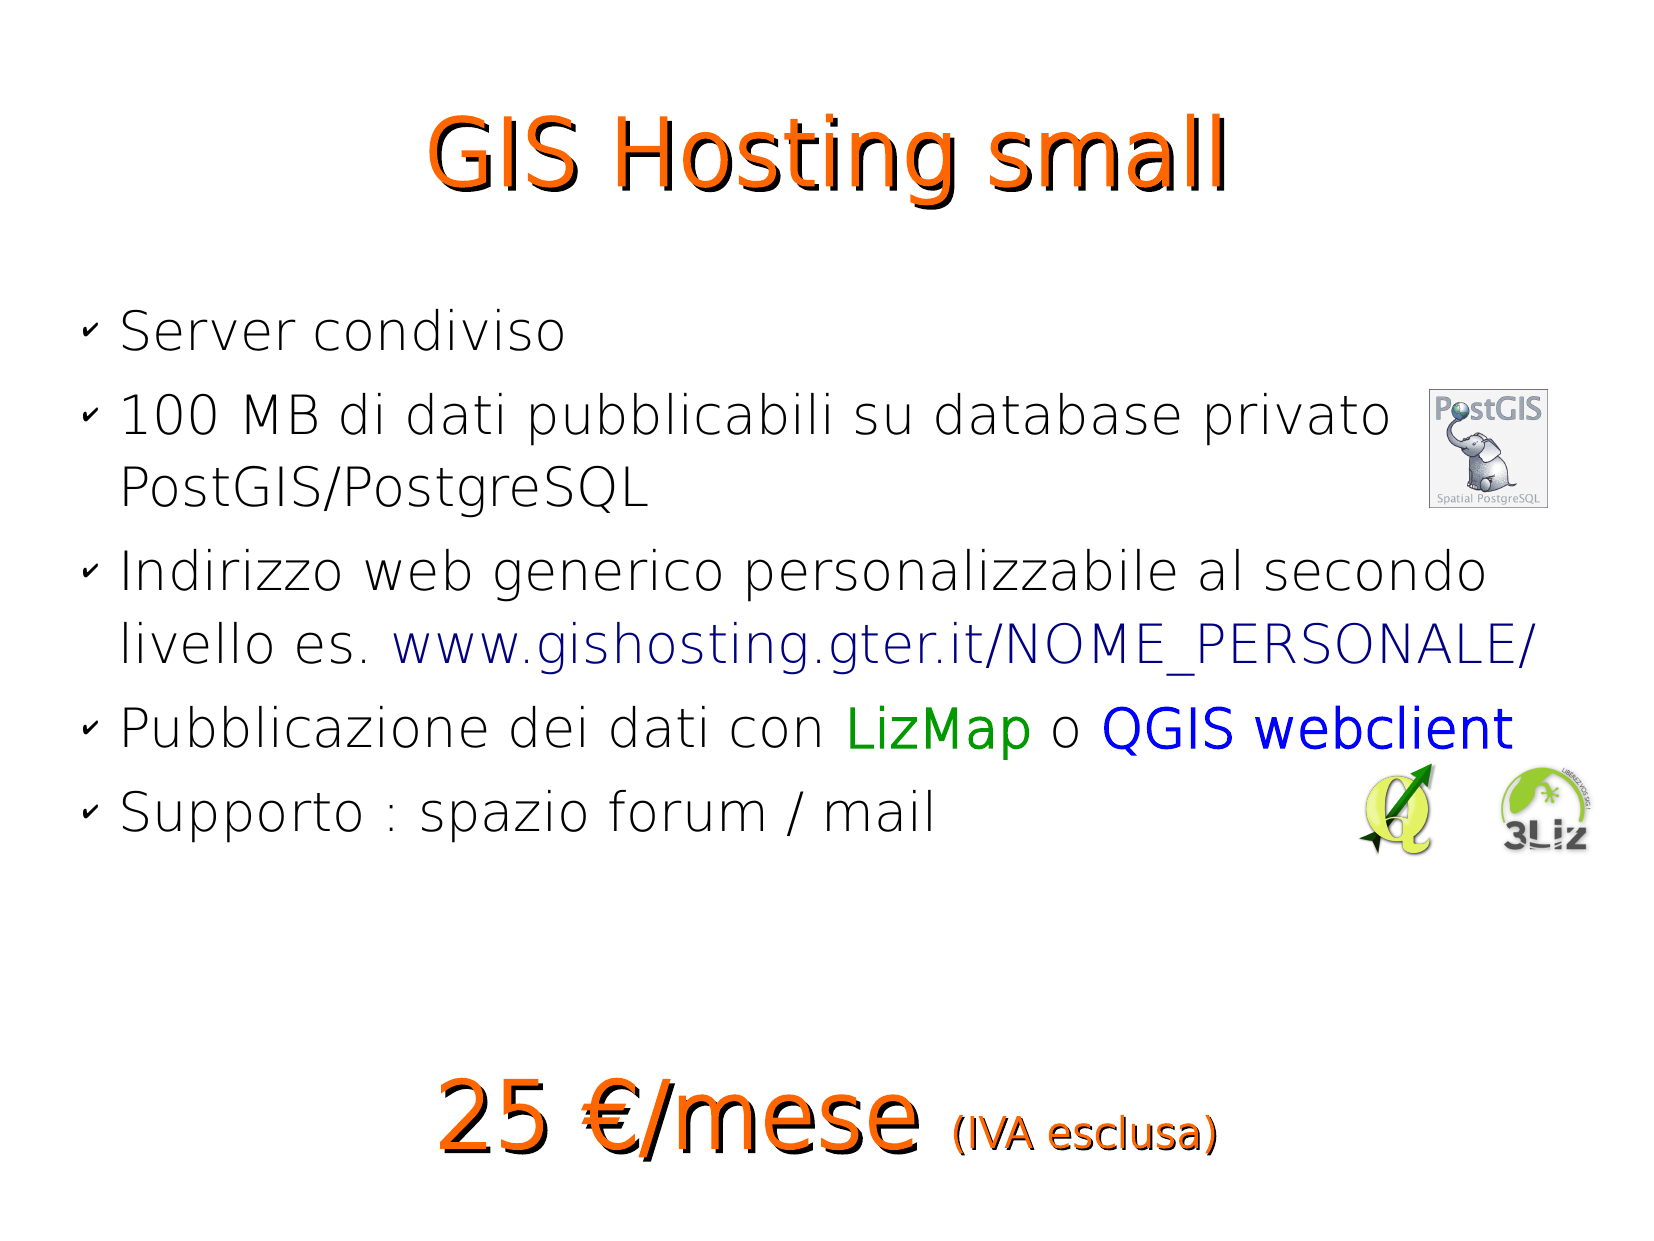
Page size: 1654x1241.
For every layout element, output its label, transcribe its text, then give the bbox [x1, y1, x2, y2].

subtitle Server condiviso 100 MB di dati pubblicabili su database privato PostGIS/PostgreSQL Indirizzo web generico personalizzabile al secondo livello es. www.gishosting.gter.it/NOME_PERSONALE/ Pubblicazione dei dati con LizMap o QGIS webclient Supporto : spazio forum / mail [82, 290, 1571, 1010]
title 25 €/mese (IVA esclusa) [82, 1012, 1571, 1220]
title GIS Hosting small [82, 49, 1571, 257]
picture [1498, 761, 1595, 858]
picture [1429, 389, 1548, 508]
picture [1351, 761, 1447, 858]
